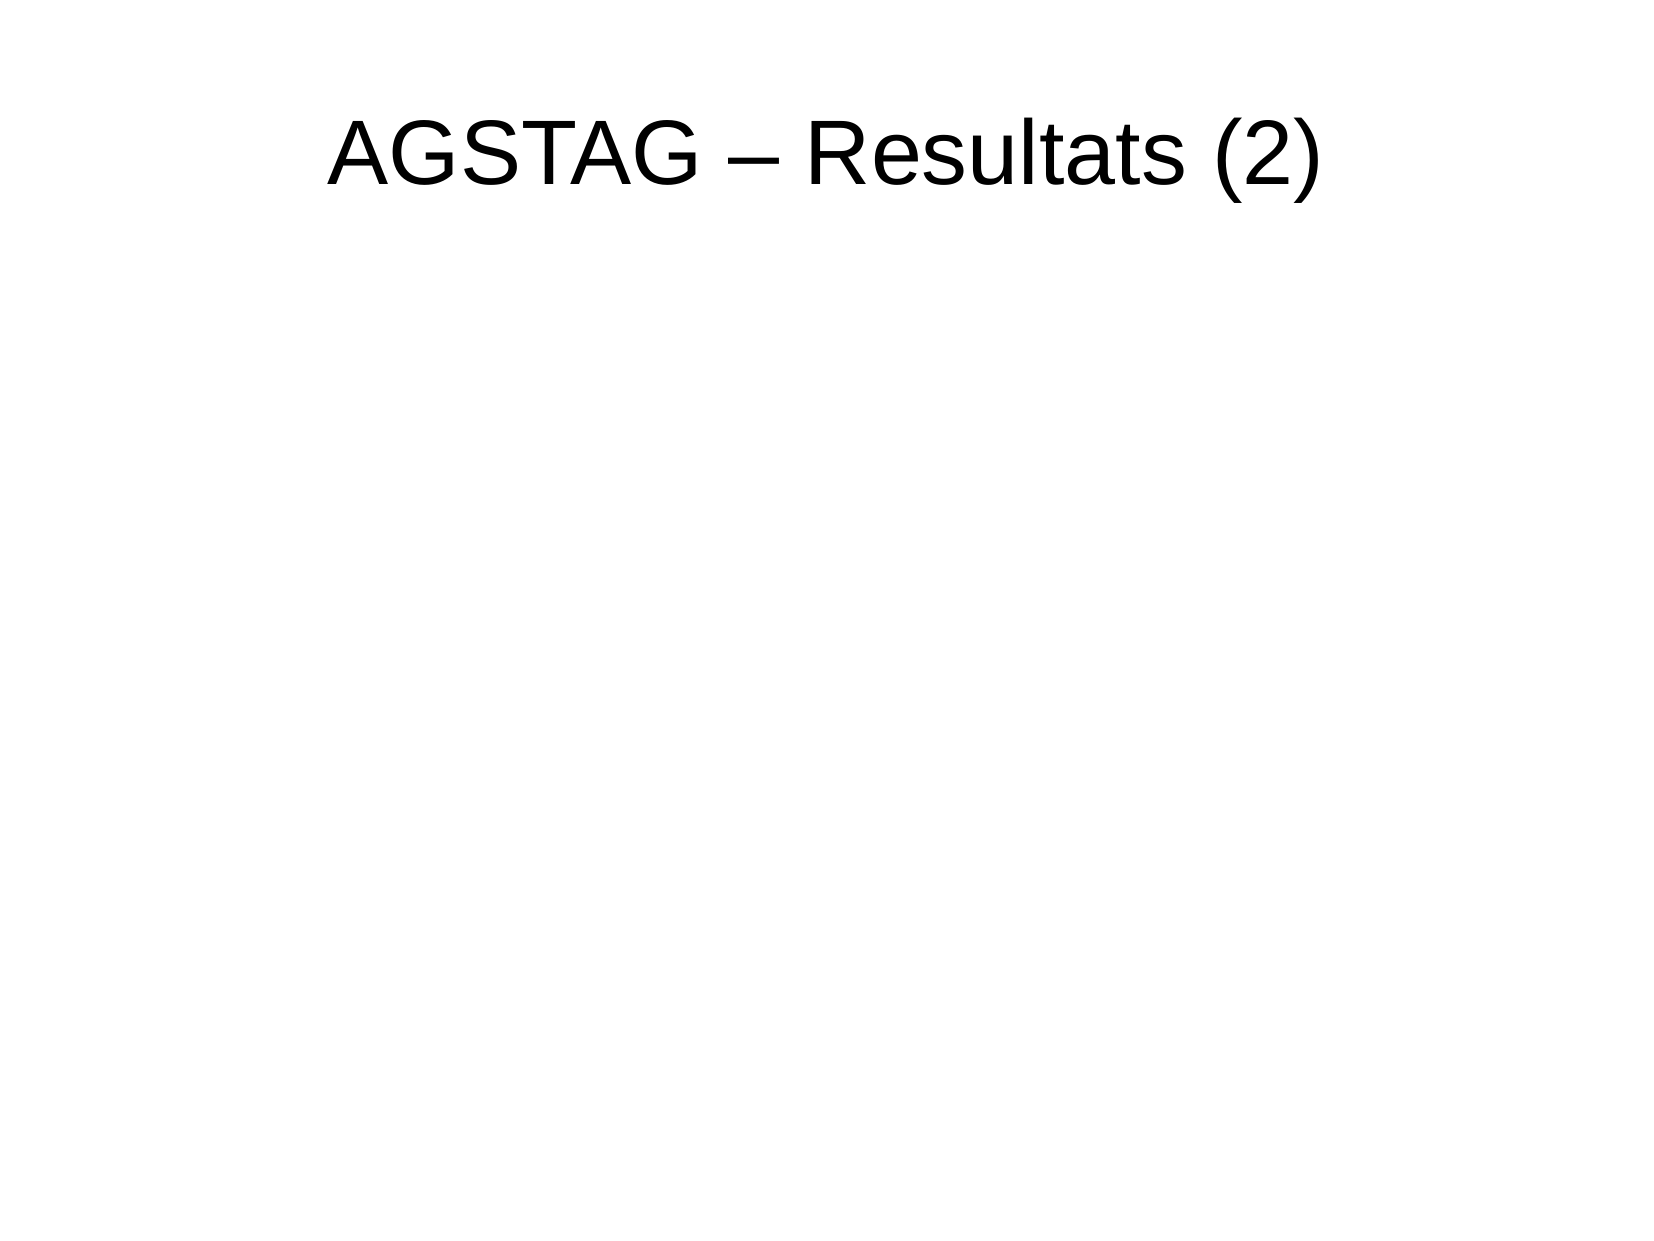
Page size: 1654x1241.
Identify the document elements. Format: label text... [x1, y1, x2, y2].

title AGSTAG – Resultats (2) [82, 49, 1571, 257]
